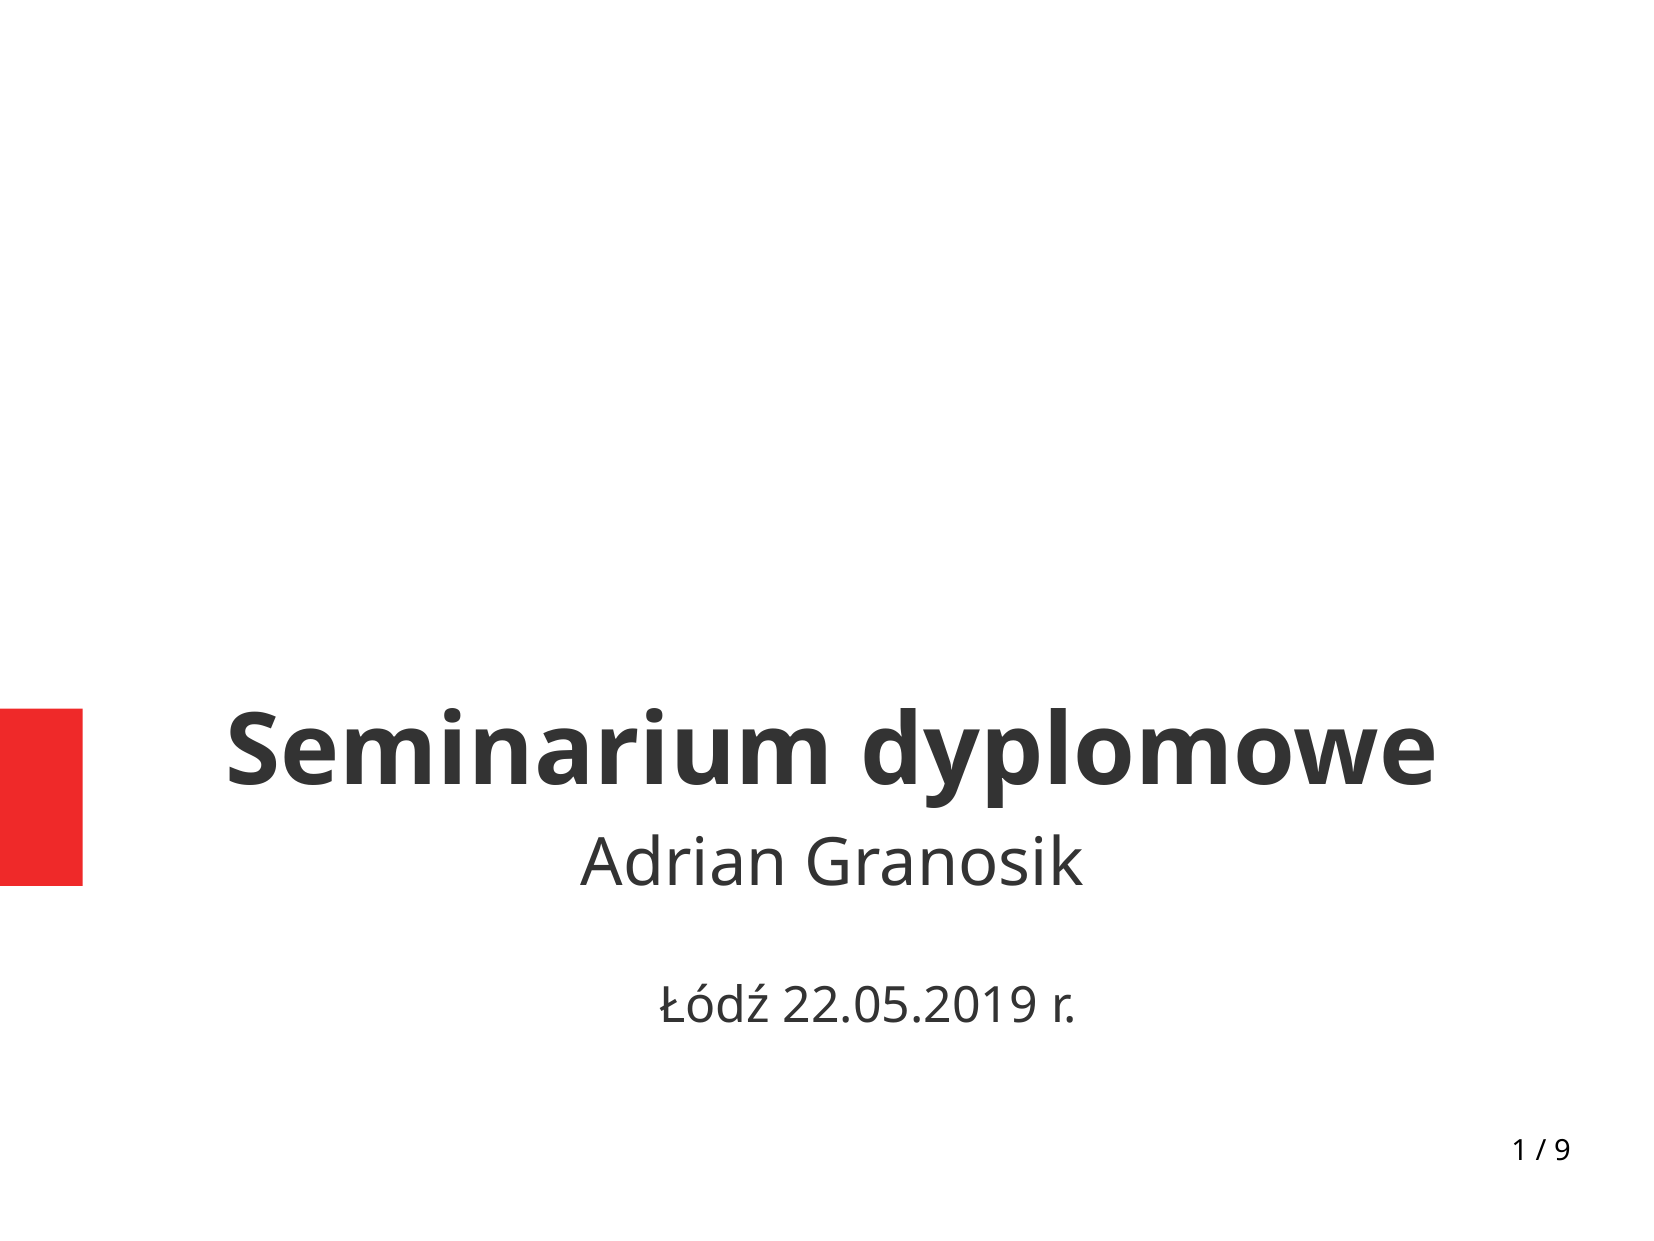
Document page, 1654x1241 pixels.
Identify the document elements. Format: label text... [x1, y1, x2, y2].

title Seminarium dyplomowe Adrian Granosik [129, 673, 1536, 910]
list Łódź 22.05.2019 r. [129, 968, 1536, 1130]
